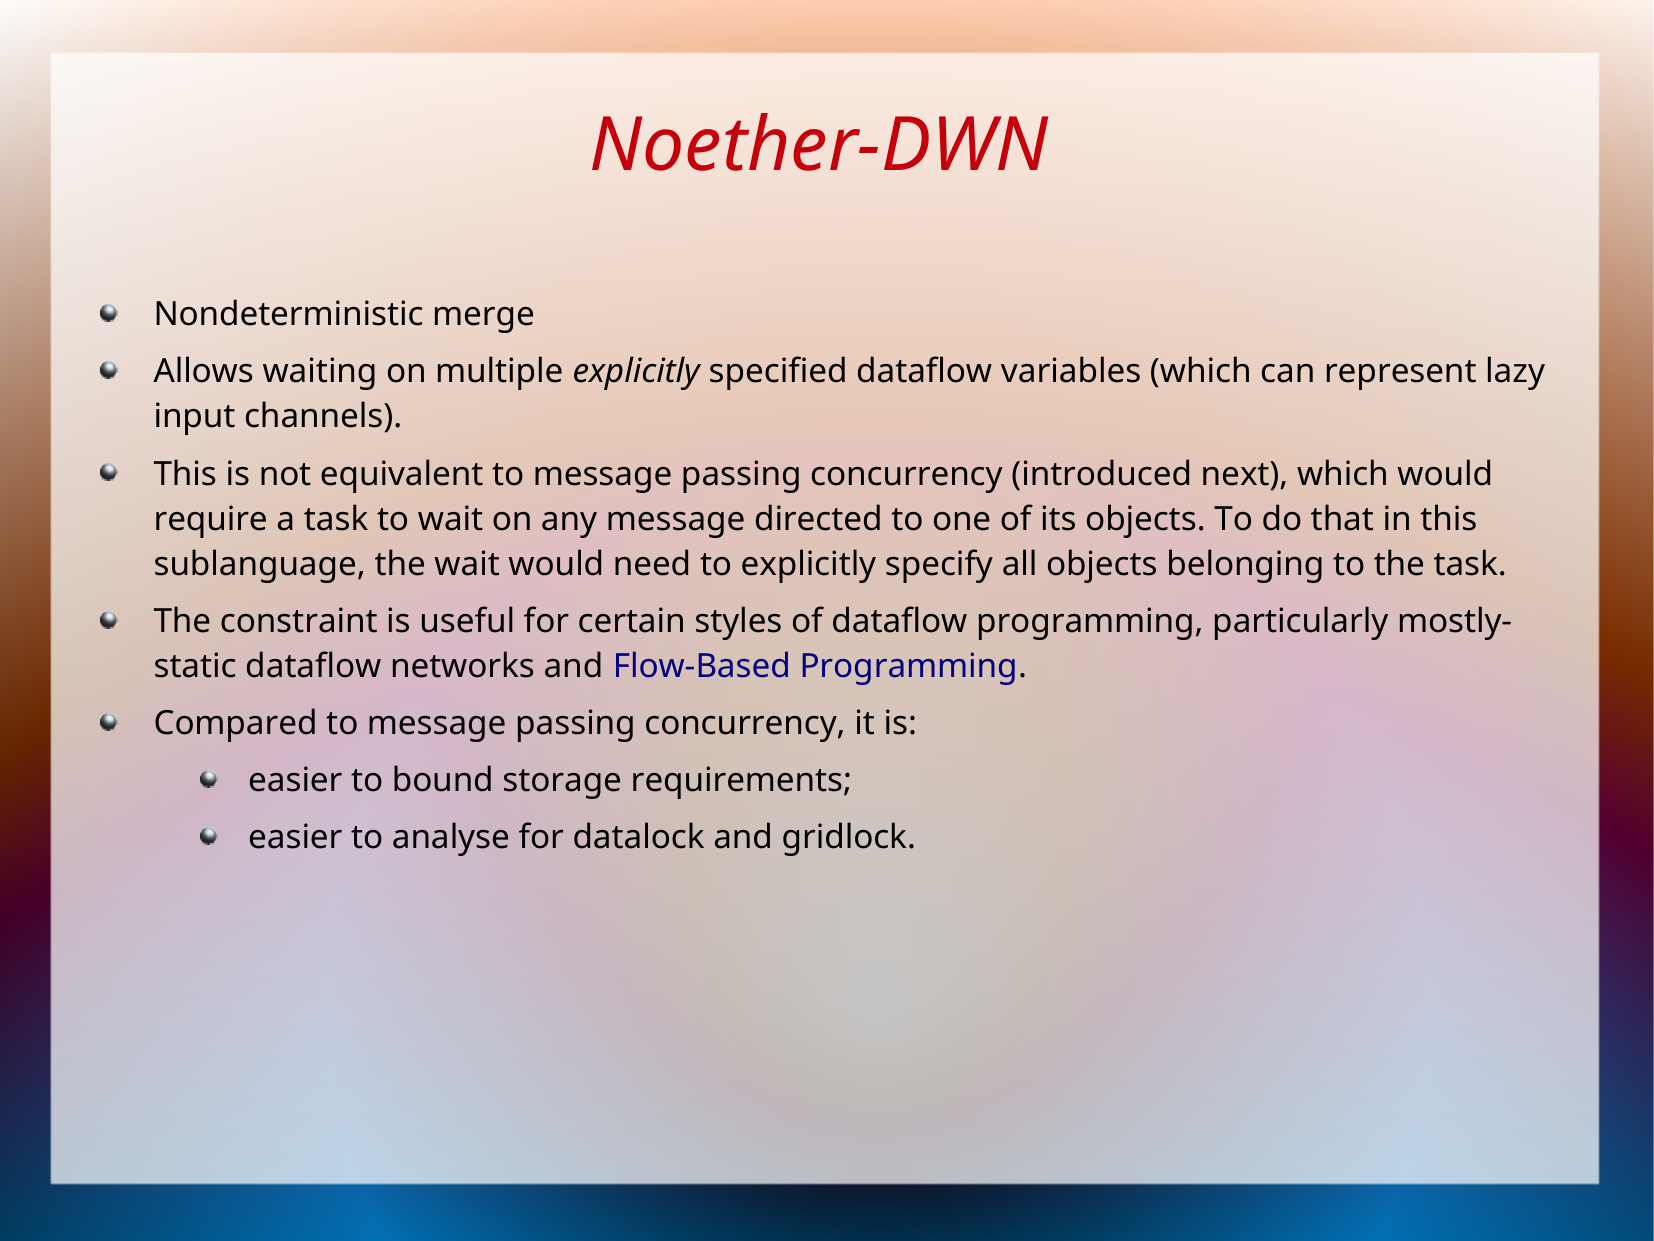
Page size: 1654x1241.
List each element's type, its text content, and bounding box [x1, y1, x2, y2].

list Nondeterministic merge Allows waiting on multiple explicitly specified dataflow variables (which can represent lazy input channels). This is not equivalent to message passing concurrency (introduced next), which would require a task to wait on any message directed to one of its objects. To do that in this sublanguage, the wait would need to explicitly specify all objects belonging to the task. The constraint is useful for certain styles of dataflow programming, particularly mostly-static dataflow networks and Flow-Based Programming. Compared to message passing concurrency, it is: easier to bound storage requirements; easier to analyse for datalock and gridlock. [82, 290, 1571, 1094]
title Noether-DWN [75, 45, 1564, 238]
picture [0, 0, 1654, 1241]
